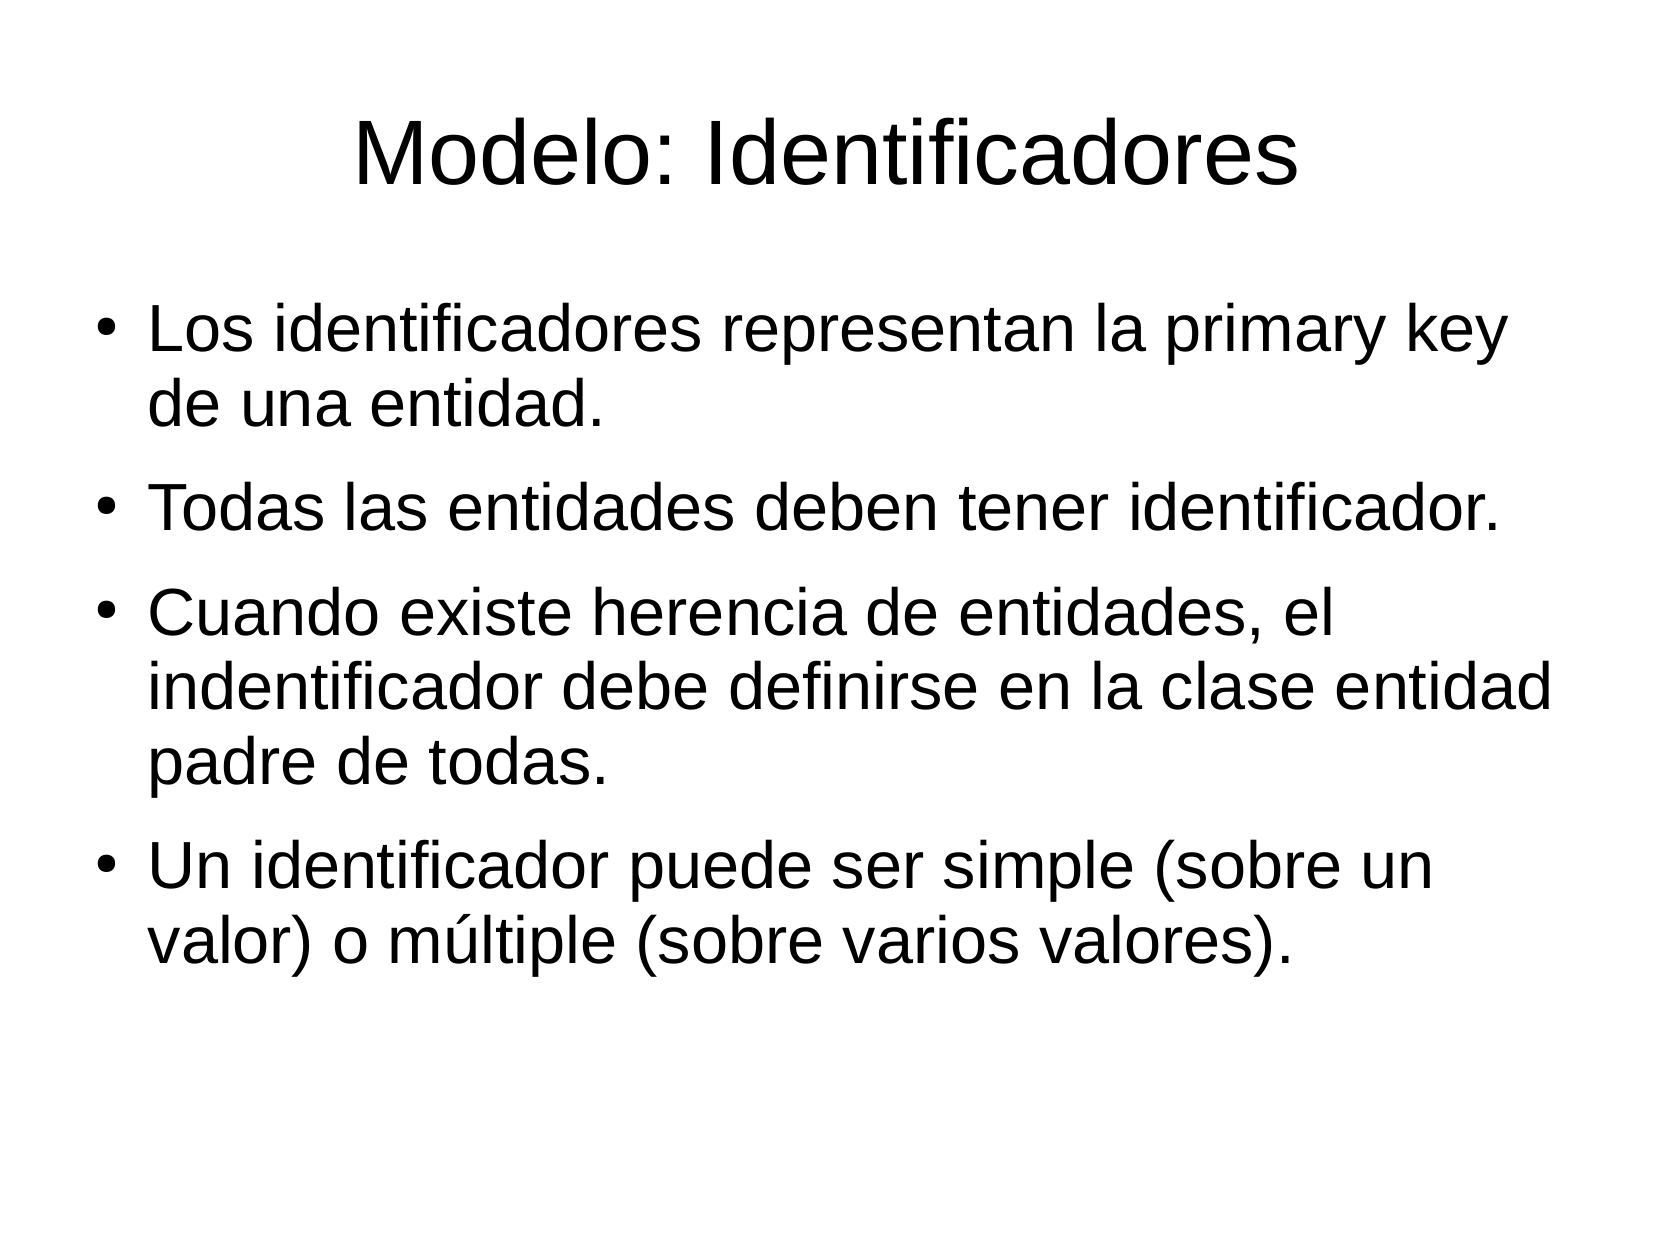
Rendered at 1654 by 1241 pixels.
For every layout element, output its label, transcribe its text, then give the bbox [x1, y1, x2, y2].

title Modelo: Identificadores [82, 49, 1571, 257]
list Los identificadores representan la primary key de una entidad. Todas las entidades deben tener identificador. Cuando existe herencia de entidades, el indentificador debe definirse en la clase entidad padre de todas. Un identificador puede ser simple (sobre un valor) o múltiple (sobre varios valores). [76, 291, 1565, 1194]
